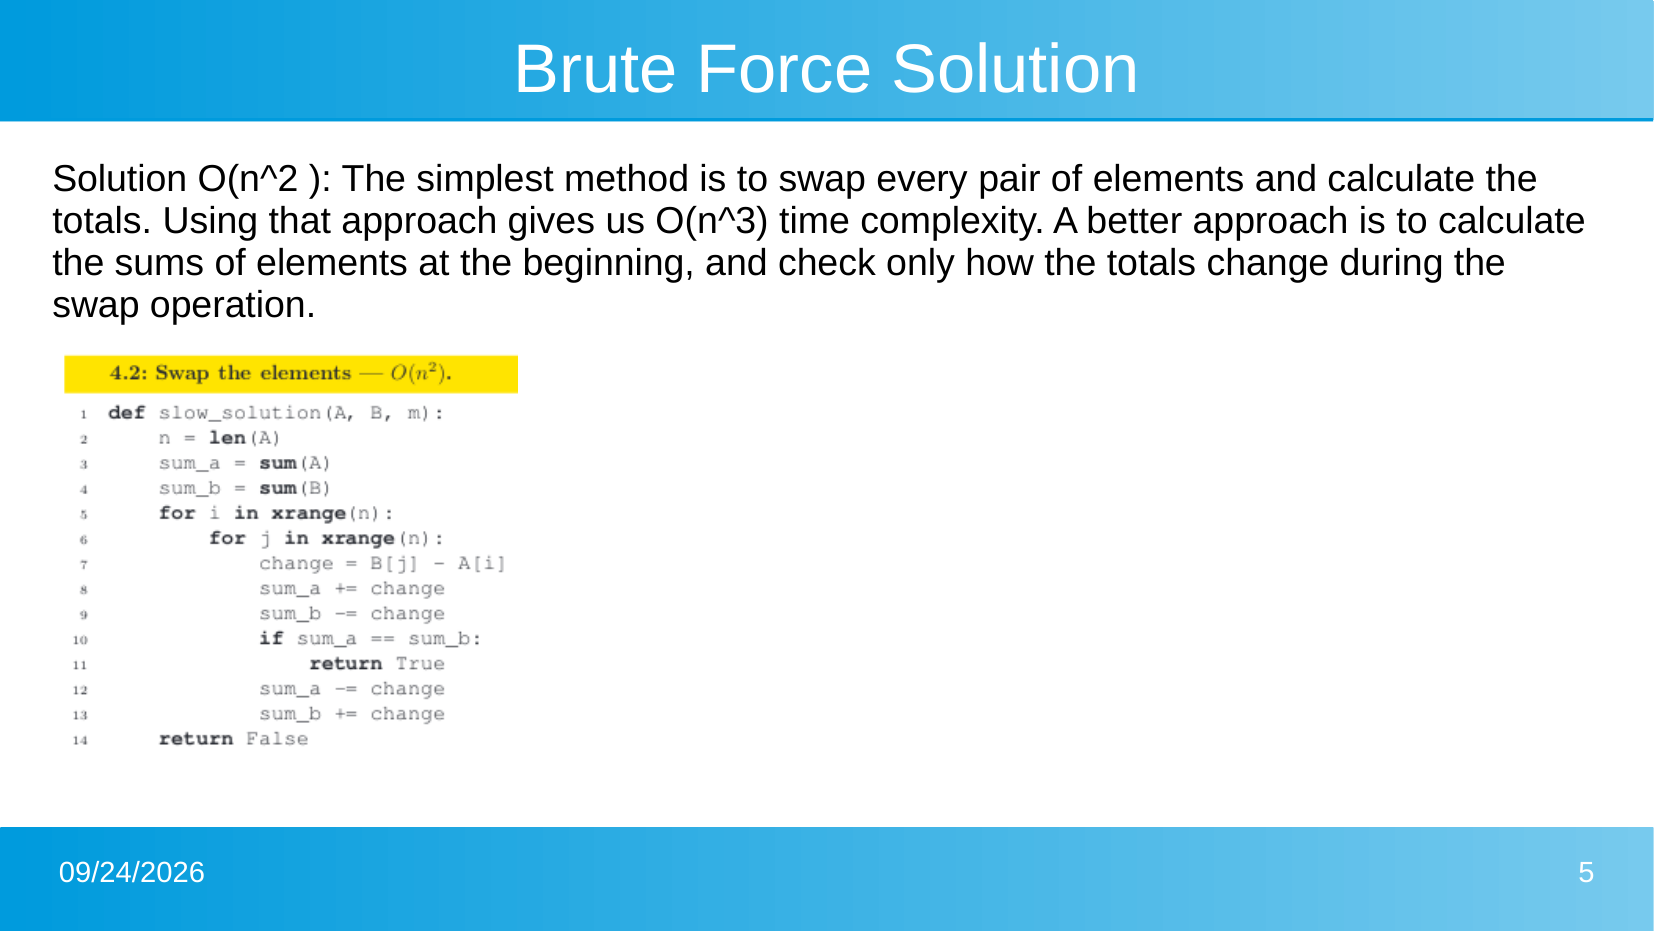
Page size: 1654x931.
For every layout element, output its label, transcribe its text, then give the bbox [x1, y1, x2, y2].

picture [63, 353, 518, 762]
title Brute Force Solution [59, 29, 1595, 108]
text_box Solution O(n^2 ): The simplest method is to swap every pair of elements and calculate the totals. Using that approach gives us O(n^3) time complexity. A better approach is to calculate the sums of elements at the beginning, and check only how the totals change during the swap operation. [37, 150, 1613, 788]
